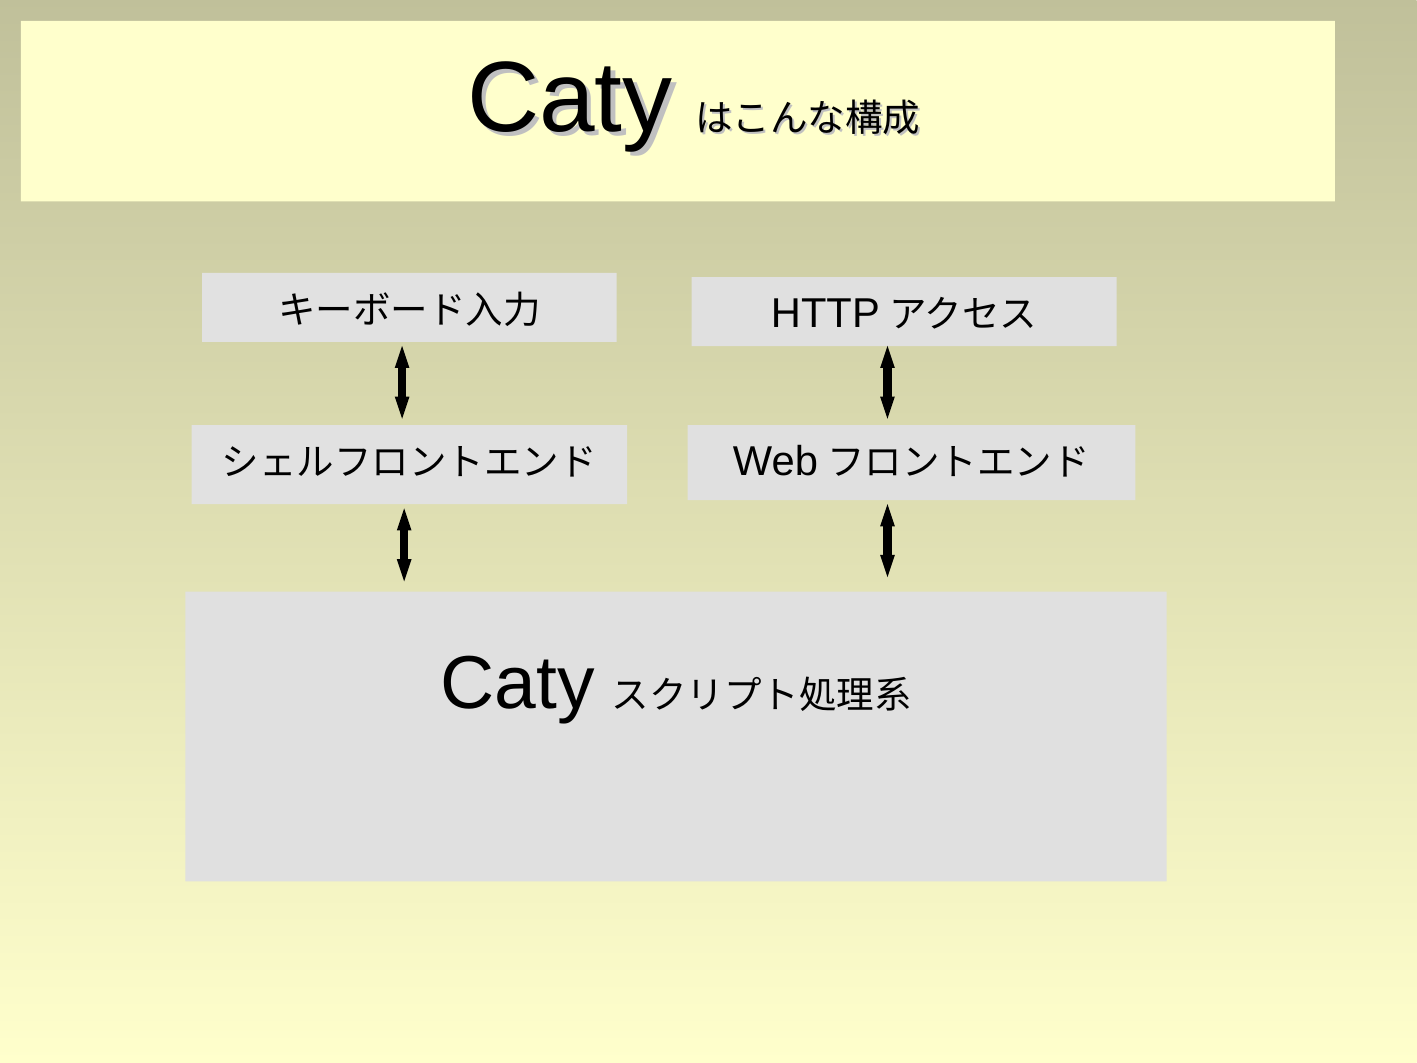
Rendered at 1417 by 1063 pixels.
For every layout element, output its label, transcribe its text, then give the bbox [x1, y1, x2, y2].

text_box [20, 20, 1335, 202]
text_box シェルフロントエンド [191, 425, 628, 505]
text_box キーボード入力 [202, 272, 617, 342]
text_box Catyスクリプト処理系 [185, 591, 1167, 882]
text_box HTTPアクセス [691, 277, 1117, 340]
text_box Catyはこんな構成 [22, 33, 1365, 180]
text_box Webフロントエンド [687, 425, 1136, 501]
